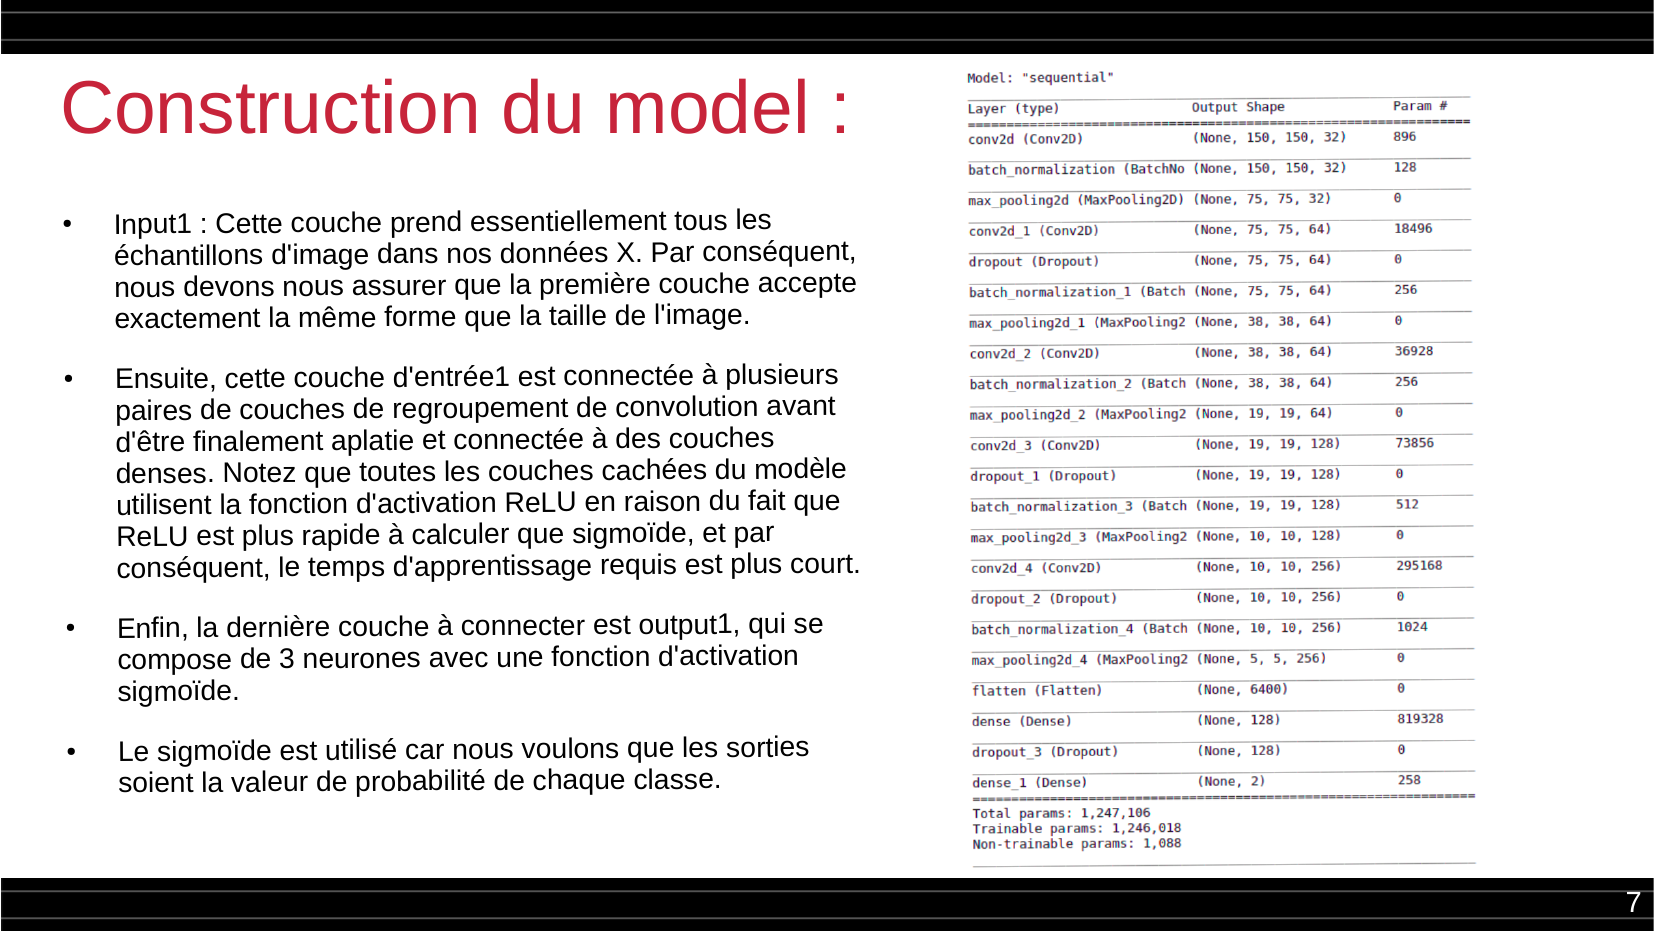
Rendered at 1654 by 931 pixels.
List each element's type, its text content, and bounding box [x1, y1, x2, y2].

list Input1 : Cette couche prend essentiellement tous les échantillons d'image dans nos données X. Par conséquent, nous devons nous assurer que la première couche accepte exactement la même forme que la taille de l'image. Ensuite, cette couche d'entrée1 est connectée à plusieurs paires de couches de regroupement de convolution avant d'être finalement aplatie et connectée à des couches denses. Notez que toutes les couches cachées du modèle utilisent la fonction d'activation ReLU en raison du fait que ReLU est plus rapide à calculer que sigmoïde, et par conséquent, le temps d'apprentissage requis est plus court. Enfin, la dernière couche à connecter est output1, qui se compose de 3 neurones avec une fonction d'activation sigmoïde. Le sigmoïde est utilisé car nous voulons que les sorties soient la valeur de probabilité de chaque classe. [45, 202, 873, 871]
picture [959, 60, 1483, 870]
title Construction du model : [60, 30, 1549, 186]
picture [1, 878, 1654, 931]
picture [1, 0, 1654, 54]
